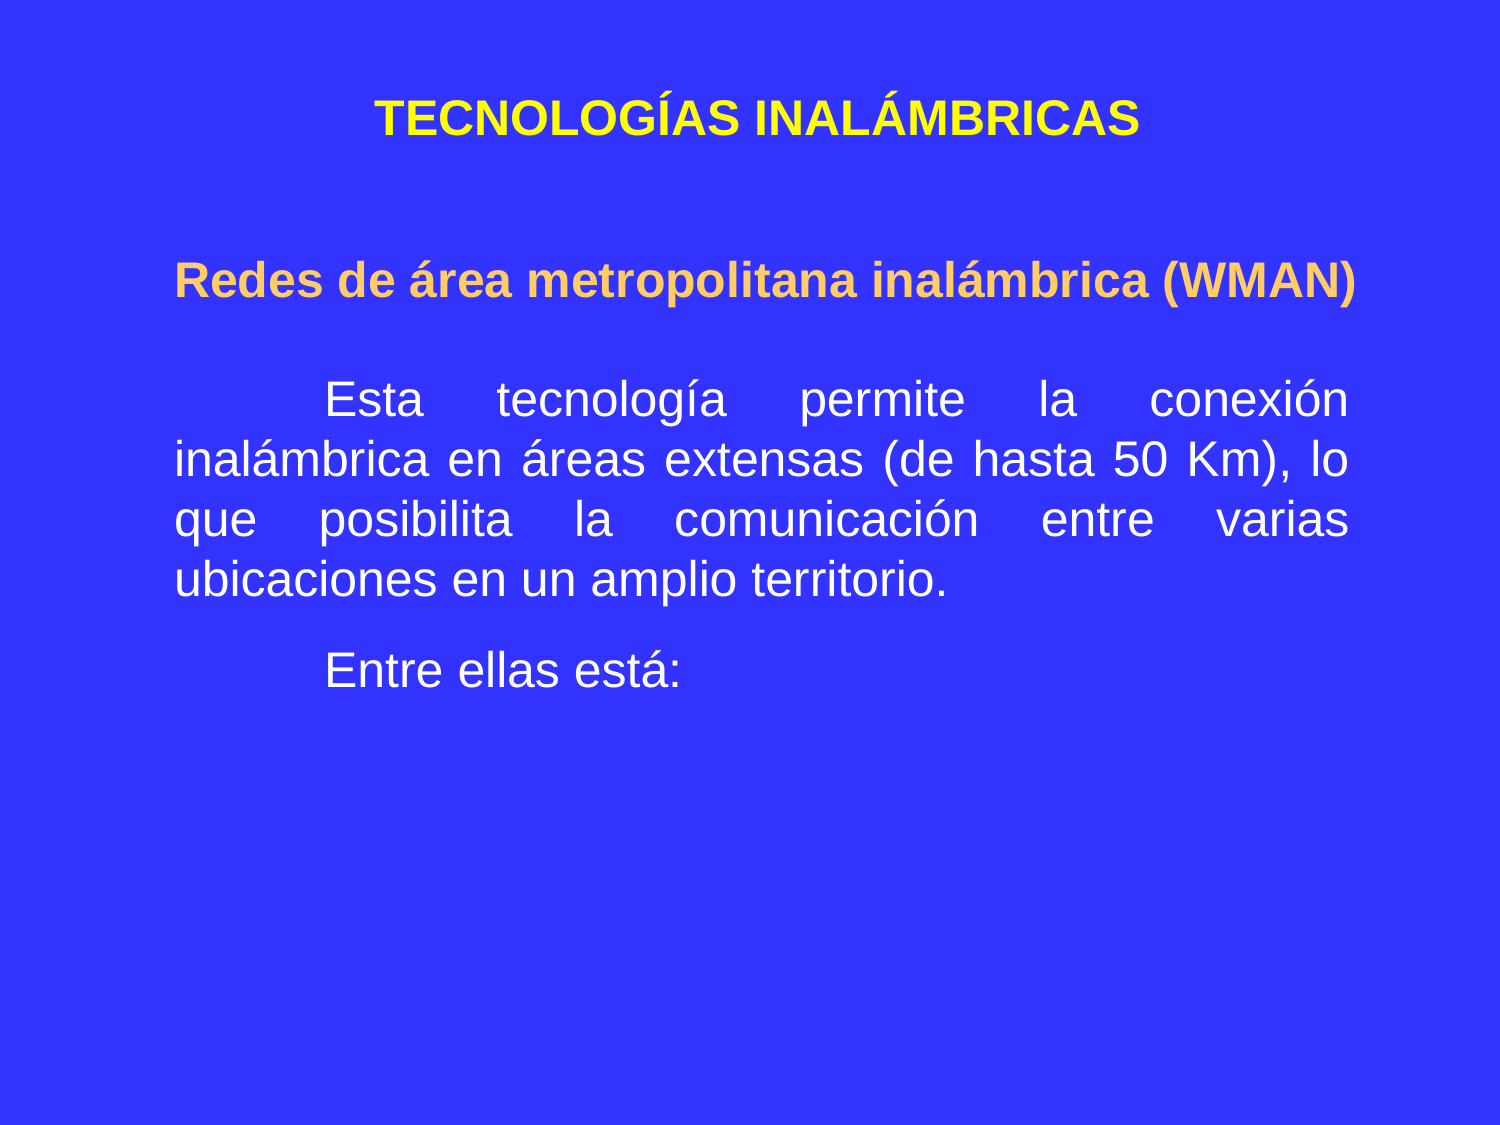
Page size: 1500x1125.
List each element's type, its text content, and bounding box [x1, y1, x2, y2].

text_box Redes de área metropolitana inalámbrica (WMAN) [159, 239, 1388, 315]
text_box Esta tecnología permite la conexión inalámbrica en áreas extensas (de hasta 50 Km), lo que posibilita la comunicación entre varias ubicaciones en un amplio territorio. Entre ellas está: [159, 358, 1365, 706]
text_box TECNOLOGÍAS INALÁMBRICAS [360, 78, 1164, 154]
